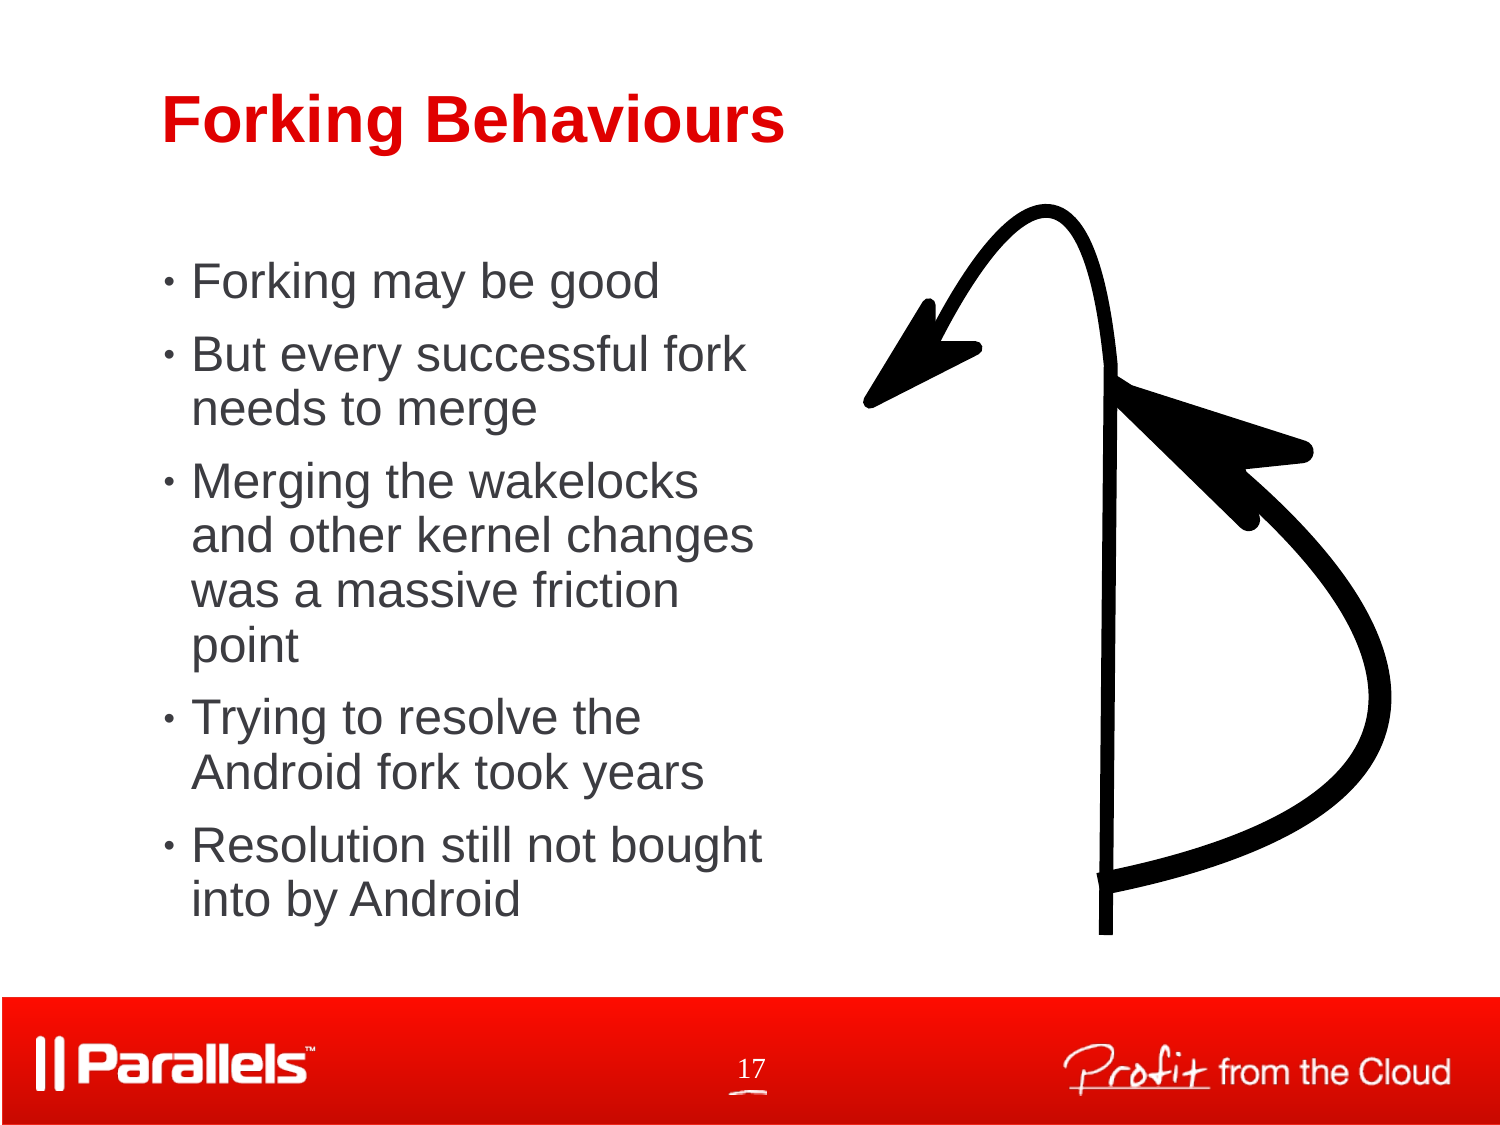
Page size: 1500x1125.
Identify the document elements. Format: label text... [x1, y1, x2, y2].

picture [727, 1090, 767, 1095]
list Forking may be good But every successful fork needs to merge Merging the wakelocks and other kernel changes was a massive friction point Trying to resolve the Android fork took years Resolution still not bought into by Android [163, 254, 769, 998]
text_box [870, 305, 976, 402]
picture [36, 1034, 318, 1091]
text_box [1118, 393, 1303, 520]
picture [1049, 1033, 1465, 1096]
title Forking Behaviours [161, 41, 1383, 205]
